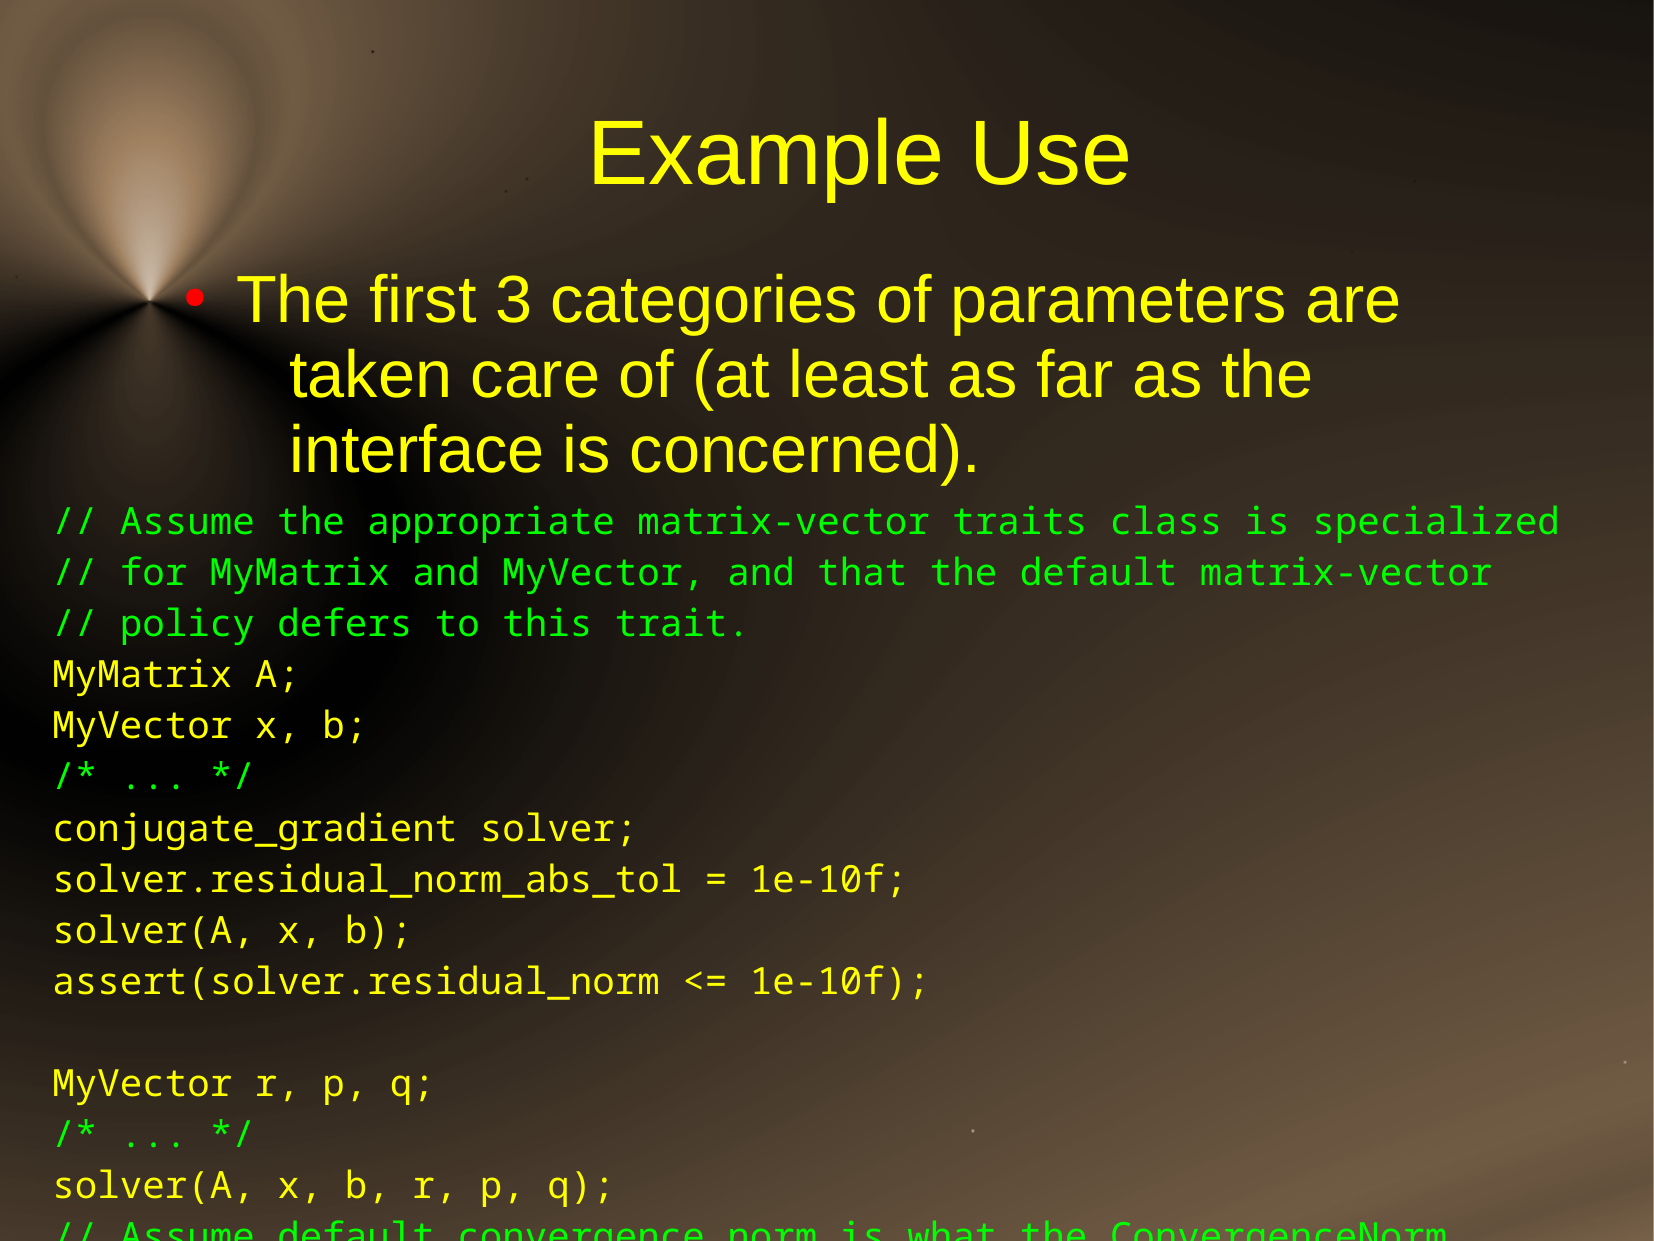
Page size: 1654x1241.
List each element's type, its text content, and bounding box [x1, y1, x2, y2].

picture [1048, 1231, 1058, 1241]
title Example Use [150, 49, 1571, 257]
picture [553, 1231, 564, 1237]
picture [1137, 1231, 1149, 1241]
picture [484, 1231, 496, 1241]
picture [1160, 1231, 1170, 1241]
picture [688, 1231, 699, 1237]
picture [238, 1231, 249, 1237]
text_box // Assume the appropriate matrix-vector traits class is specialized // for MyMatrix and MyVector, and that the default matrix-vector // policy defers to this trait. MyMatrix A; MyVector x, b; /* ... */ conjugate_gradient solver; solver.residual_norm_abs_tol = 1e-10f; solver(A, x, b); assert(solver.residual_norm <= 1e-10f); MyVector r, p, q; /* ... */ solver(A, x, b, r, p, q); // Assume default_convergence_norm is what the ConvergenceNorm // parameter defaults to. assert(solver.residual_norm == default_convergence_norm(r)); [37, 487, 1613, 1140]
picture [1363, 1228, 1369, 1241]
picture [1205, 1231, 1216, 1237]
picture [127, 1227, 134, 1238]
picture [1295, 1231, 1305, 1241]
picture [305, 1231, 316, 1237]
picture [799, 1231, 804, 1241]
picture [807, 1232, 812, 1241]
picture [1340, 1231, 1351, 1237]
picture [222, 1232, 227, 1241]
picture [935, 1231, 945, 1241]
list The first 3 categories of parameters are taken care of (at least as far as the interface is concerned). [147, 262, 1571, 487]
picture [214, 1231, 219, 1241]
picture [620, 1231, 631, 1237]
picture [508, 1231, 518, 1241]
picture [733, 1231, 743, 1241]
picture [598, 1231, 608, 1241]
picture [1437, 1232, 1442, 1241]
picture [283, 1231, 293, 1241]
picture [0, 0, 1654, 1241]
picture [1070, 1231, 1081, 1237]
picture [1384, 1231, 1396, 1241]
picture [1429, 1231, 1434, 1241]
picture [643, 1231, 653, 1241]
picture [1250, 1231, 1260, 1241]
picture [754, 1231, 766, 1241]
picture [1273, 1231, 1284, 1237]
